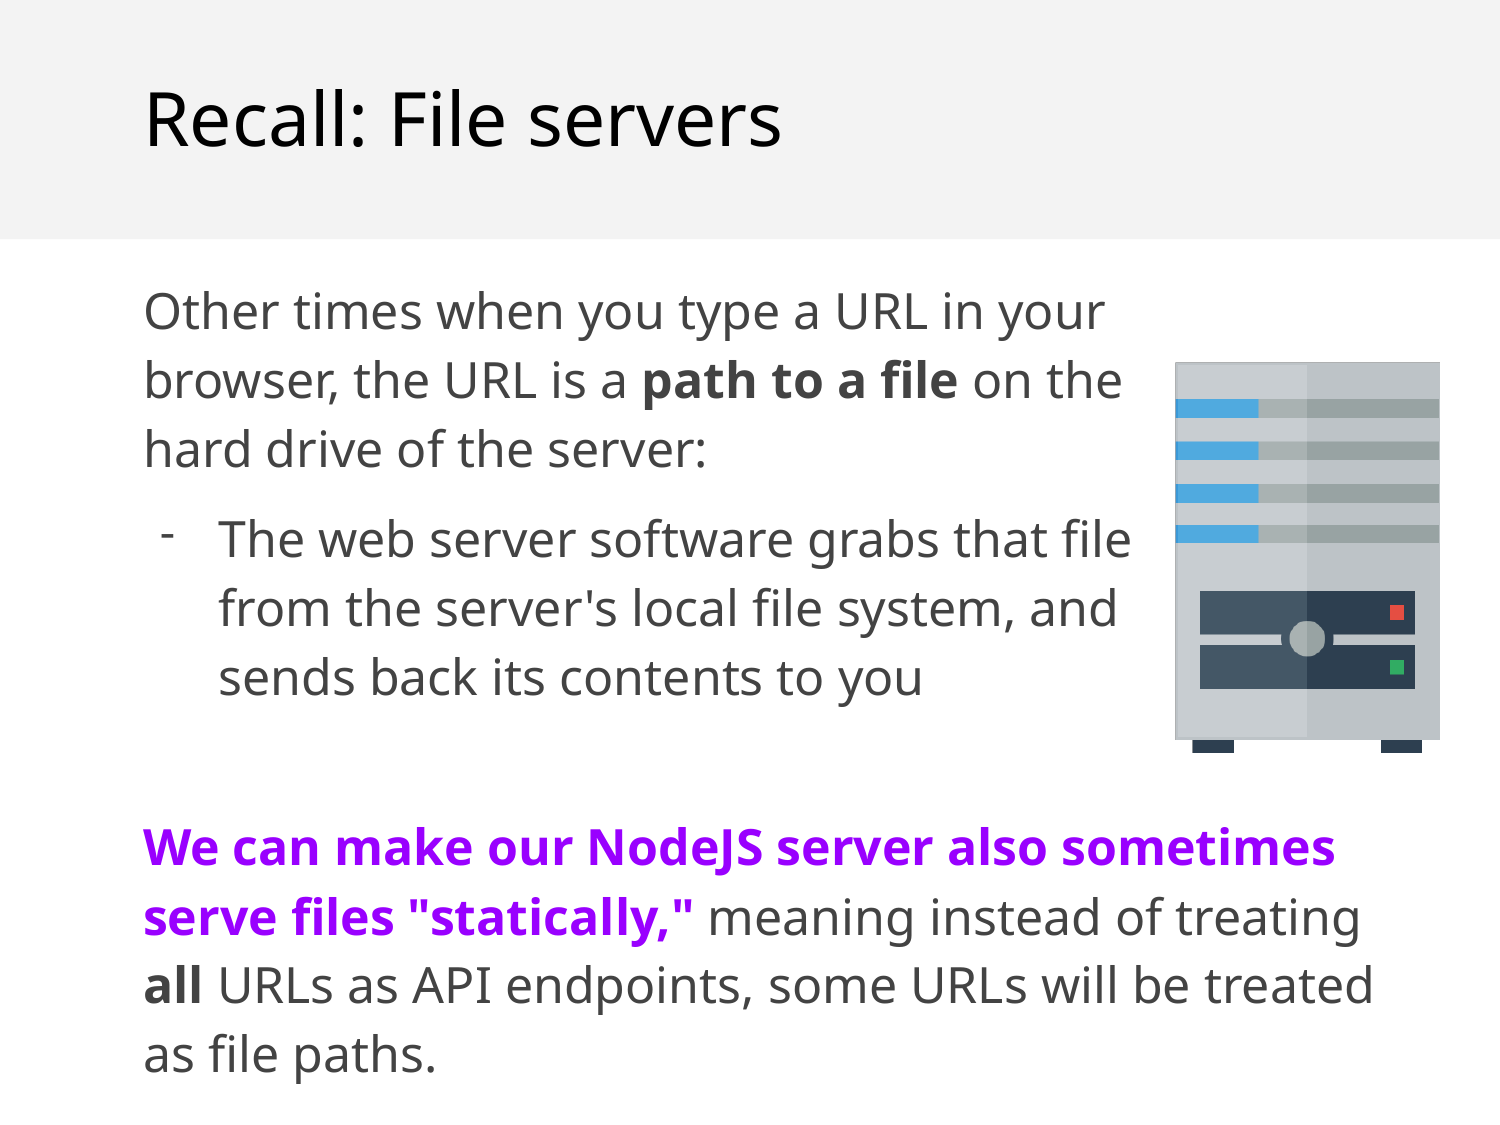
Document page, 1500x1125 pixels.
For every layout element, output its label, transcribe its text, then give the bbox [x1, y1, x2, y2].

list Other times when you type a URL in your browser, the URL is a path to a file on the hard drive of the server: The web server software grabs that file from the server's local file system, and sends back its contents to you [128, 255, 1177, 730]
list We can make our NodeJS server also sometimes serve files "statically," meaning instead of treating all URLs as API endpoints, some URLs will be treated as file paths. [128, 791, 1412, 1071]
picture [1096, 354, 1500, 771]
title Recall: File servers [128, 56, 1372, 183]
